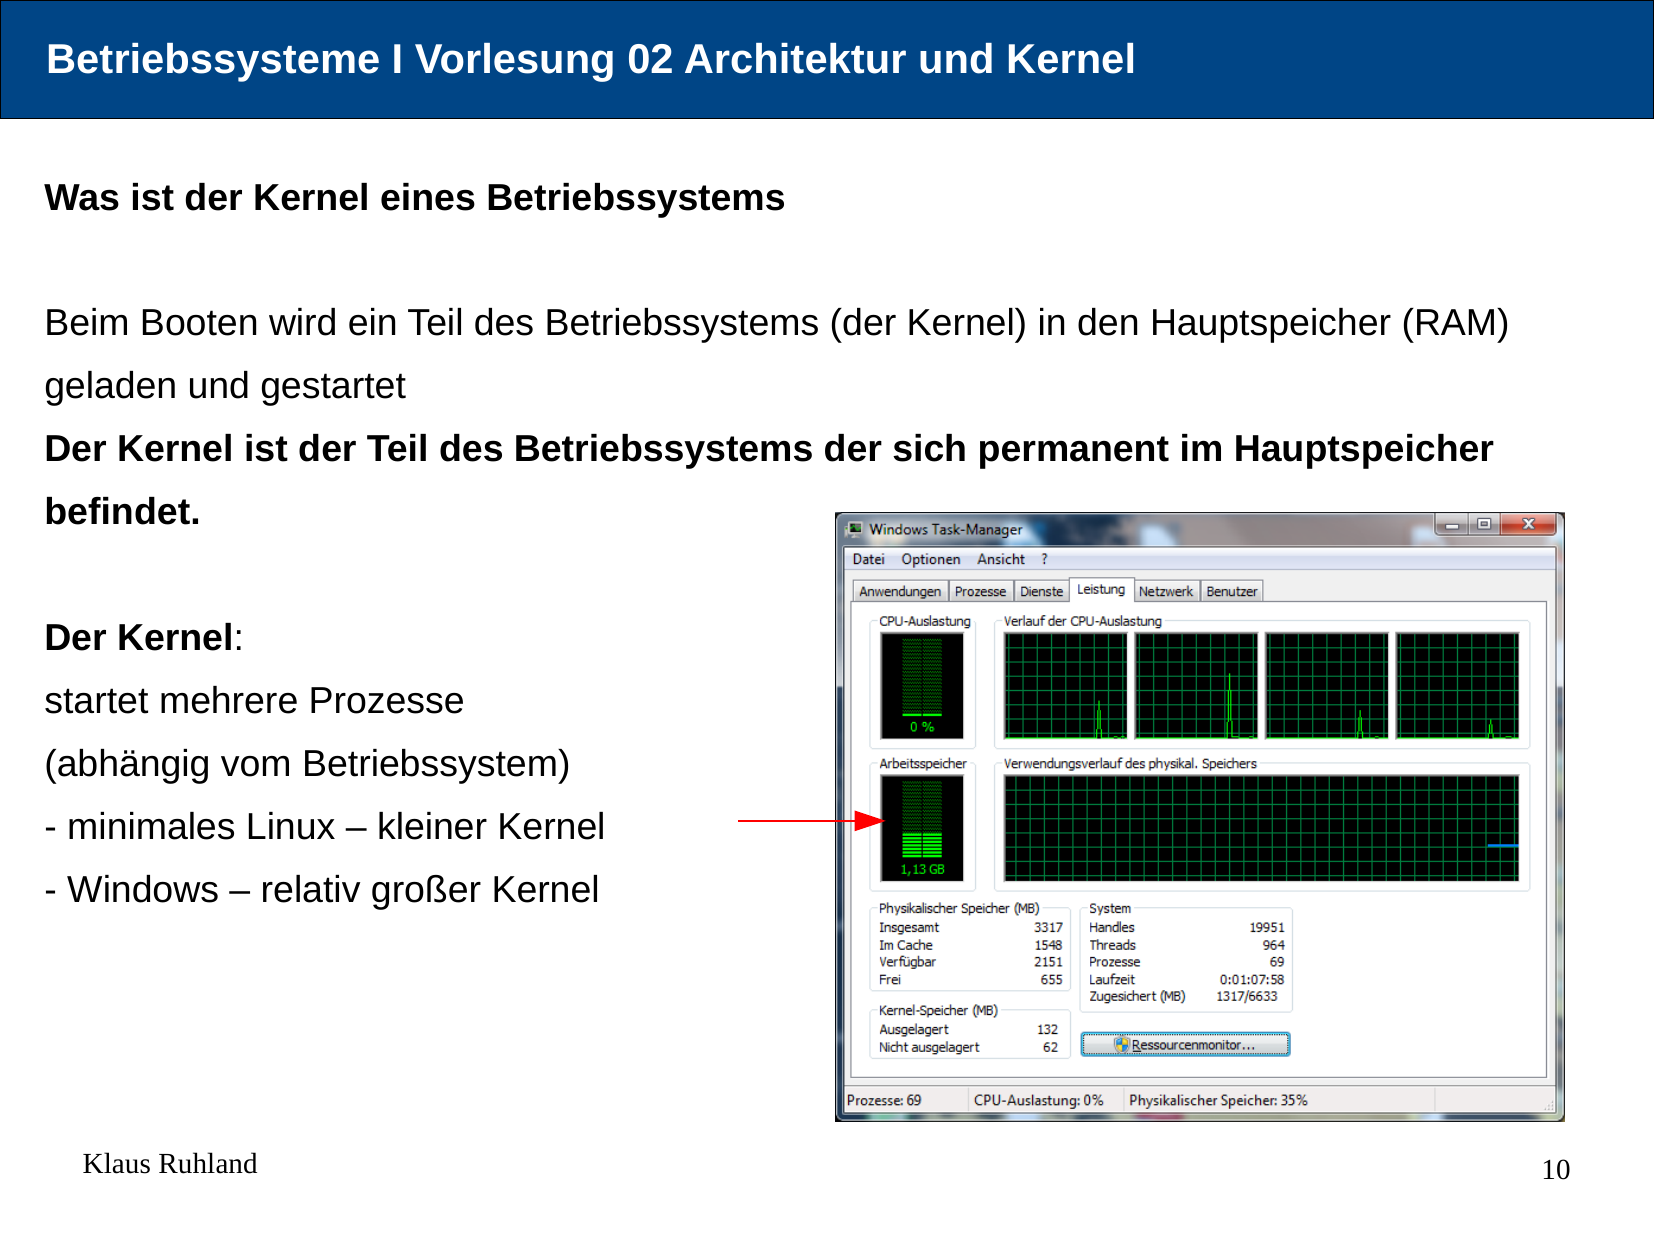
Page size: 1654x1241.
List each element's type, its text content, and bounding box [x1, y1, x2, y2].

text_box Was ist der Kernel eines Betriebssystems Beim Booten wird ein Teil des Betriebssystems (der Kernel) in den Hauptspeicher (RAM) geladen und gestartet Der Kernel ist der Teil des Betriebssystems der sich permanent im Hauptspeicher befindet. Der Kernel: startet mehrere Prozesse (abhängig vom Betriebssystem) - minimales Linux – kleiner Kernel - Windows – relativ großer Kernel [29, 147, 1565, 1121]
picture [835, 512, 1565, 1123]
